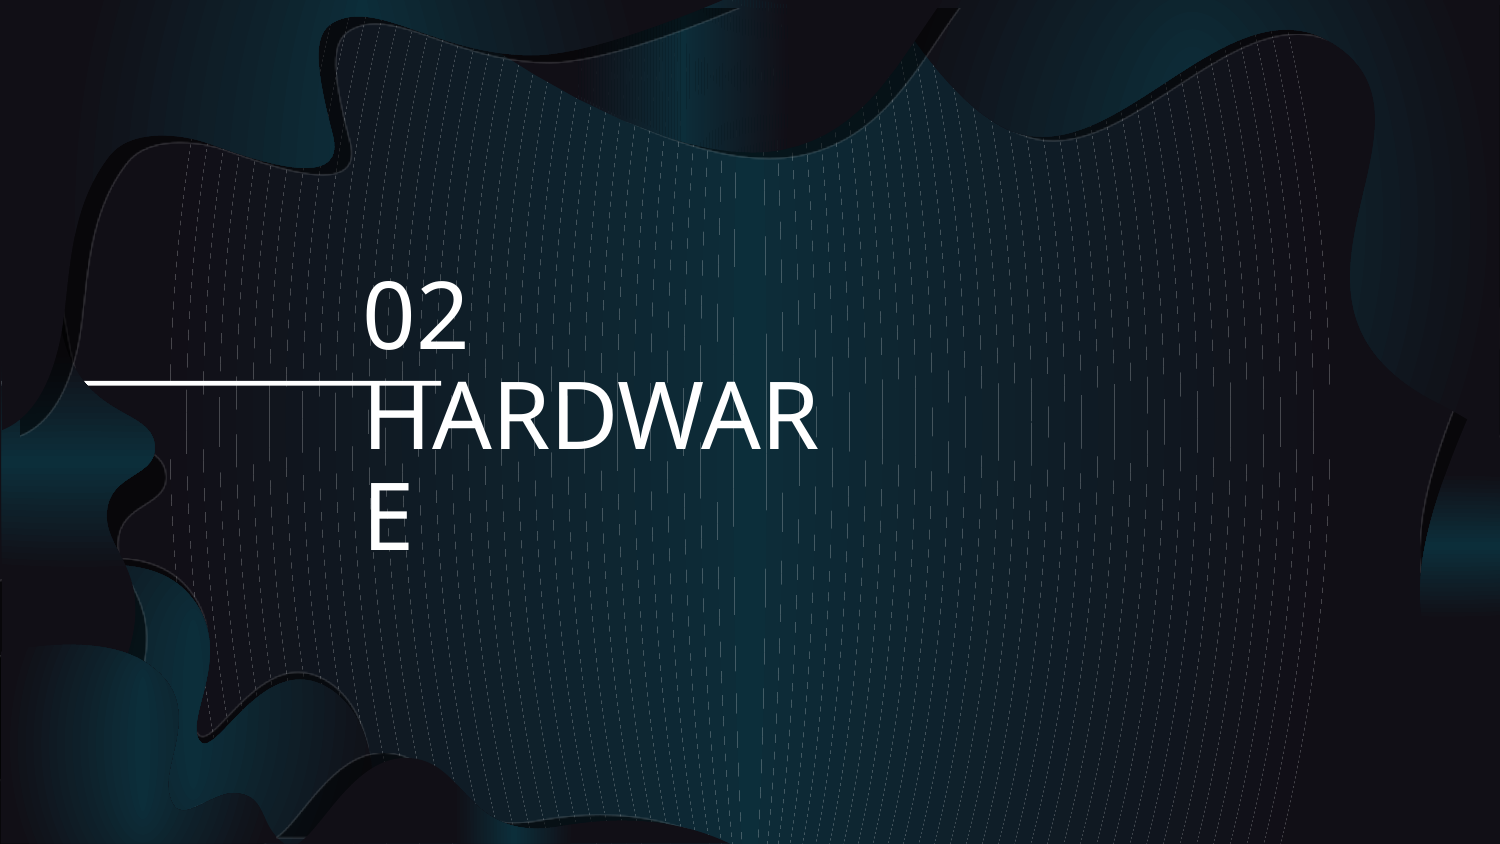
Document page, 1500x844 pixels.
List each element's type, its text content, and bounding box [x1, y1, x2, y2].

subtitle HARDWARE [351, 362, 873, 482]
title 02 [351, 256, 603, 375]
